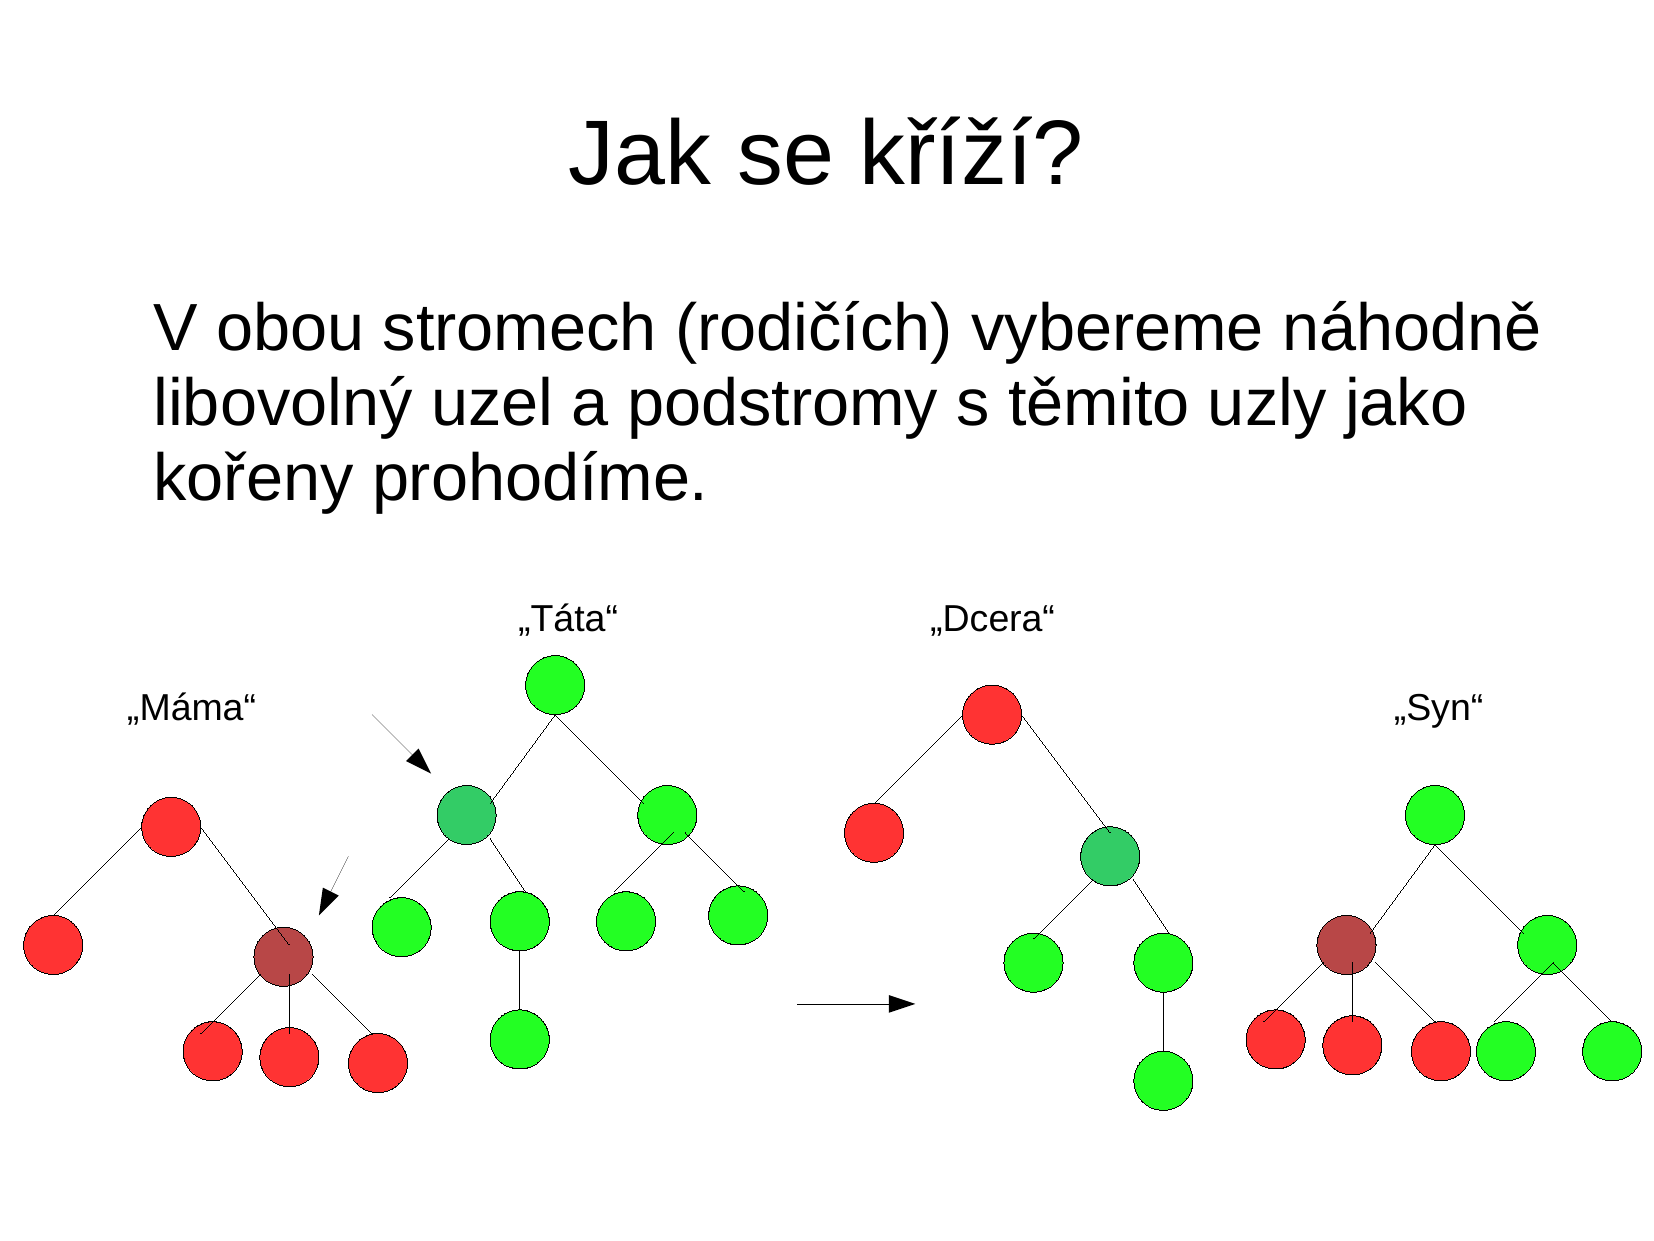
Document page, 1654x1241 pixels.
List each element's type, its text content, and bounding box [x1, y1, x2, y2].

text_box [259, 1027, 319, 1087]
text_box „Dcera“ [915, 590, 1070, 648]
text_box [525, 655, 585, 715]
text_box [1316, 915, 1377, 975]
text_box [596, 891, 656, 951]
text_box [490, 1009, 550, 1069]
list V obou stromech (rodičích) vybereme náhodně libovolný uzel a podstromy s těmito uzly jako kořeny prohodíme. [82, 290, 1571, 1010]
text_box [1517, 915, 1577, 975]
text_box [372, 897, 432, 957]
text_box [637, 785, 697, 845]
text_box [1476, 1021, 1536, 1081]
text_box „Syn“ [1379, 679, 1498, 737]
text_box [1411, 1021, 1471, 1081]
text_box [23, 915, 83, 975]
text_box [437, 785, 497, 845]
text_box [1133, 933, 1193, 993]
text_box [1582, 1021, 1642, 1081]
text_box [1080, 826, 1140, 886]
text_box [844, 803, 904, 863]
text_box [1246, 1009, 1306, 1069]
text_box [183, 1021, 243, 1081]
text_box [253, 927, 314, 987]
text_box [348, 1033, 408, 1093]
text_box [1003, 933, 1064, 993]
text_box [1322, 1015, 1382, 1075]
text_box [1133, 1051, 1193, 1111]
text_box „Máma“ [112, 679, 271, 737]
text_box „Táta“ [503, 590, 634, 648]
text_box [141, 797, 201, 857]
text_box [708, 885, 768, 945]
text_box [962, 685, 1022, 745]
title Jak se kříží? [82, 49, 1571, 257]
text_box [1405, 785, 1465, 845]
text_box [490, 891, 550, 951]
